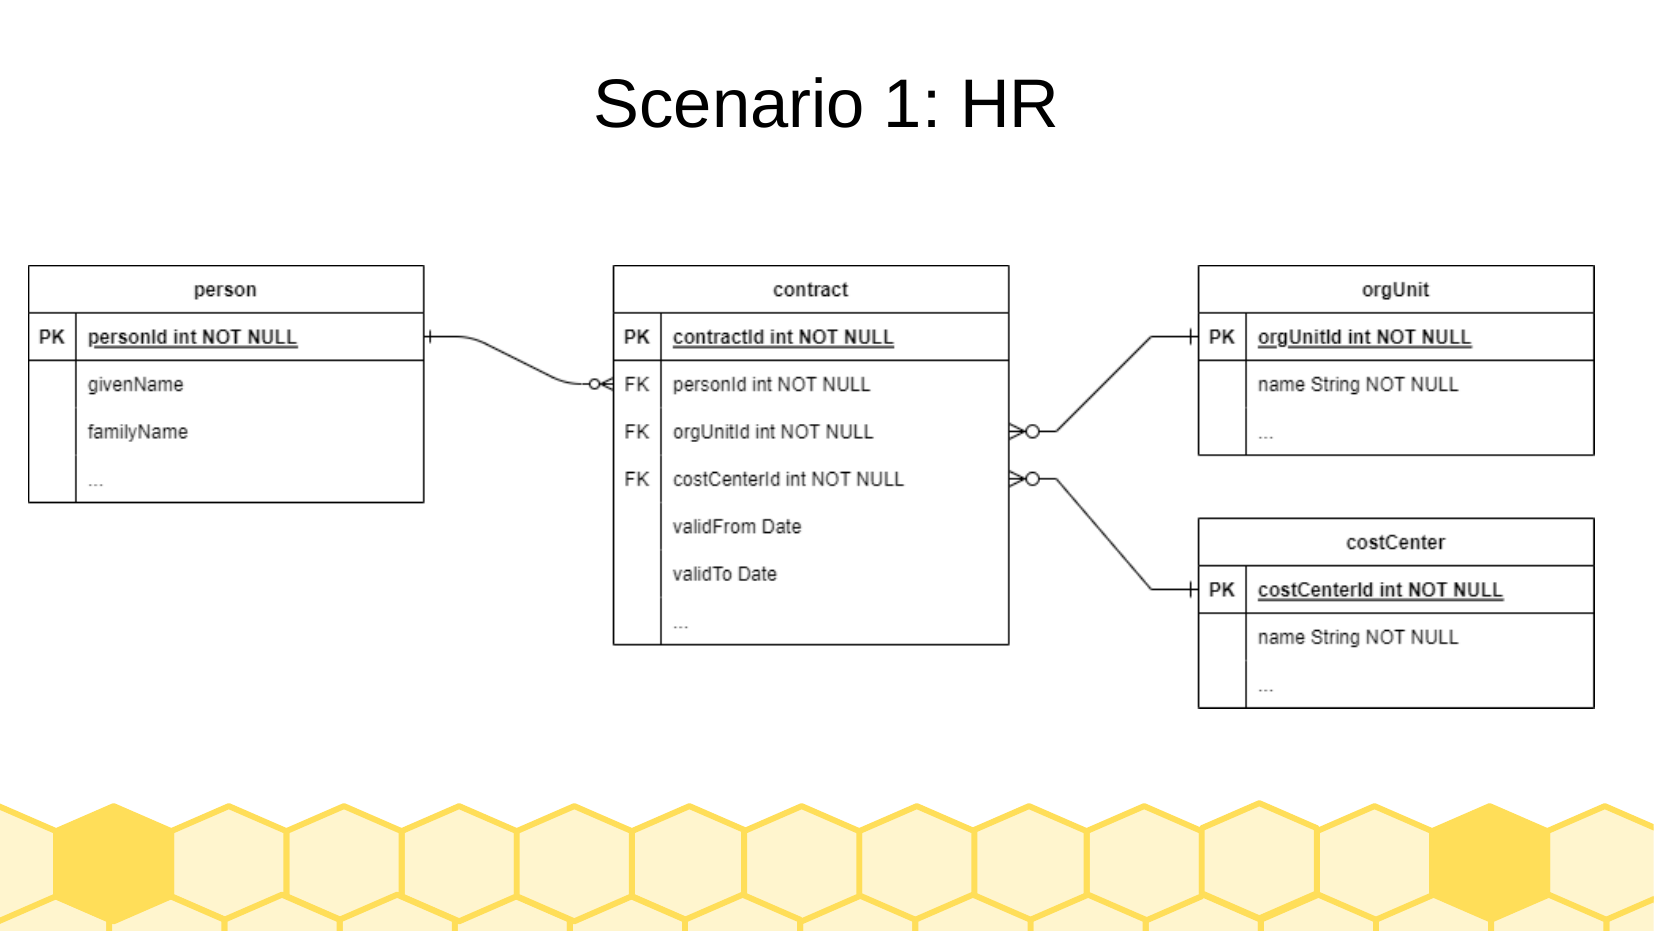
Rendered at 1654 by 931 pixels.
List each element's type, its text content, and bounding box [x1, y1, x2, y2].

title Scenario 1: HR [88, 29, 1565, 178]
picture [28, 265, 1595, 709]
